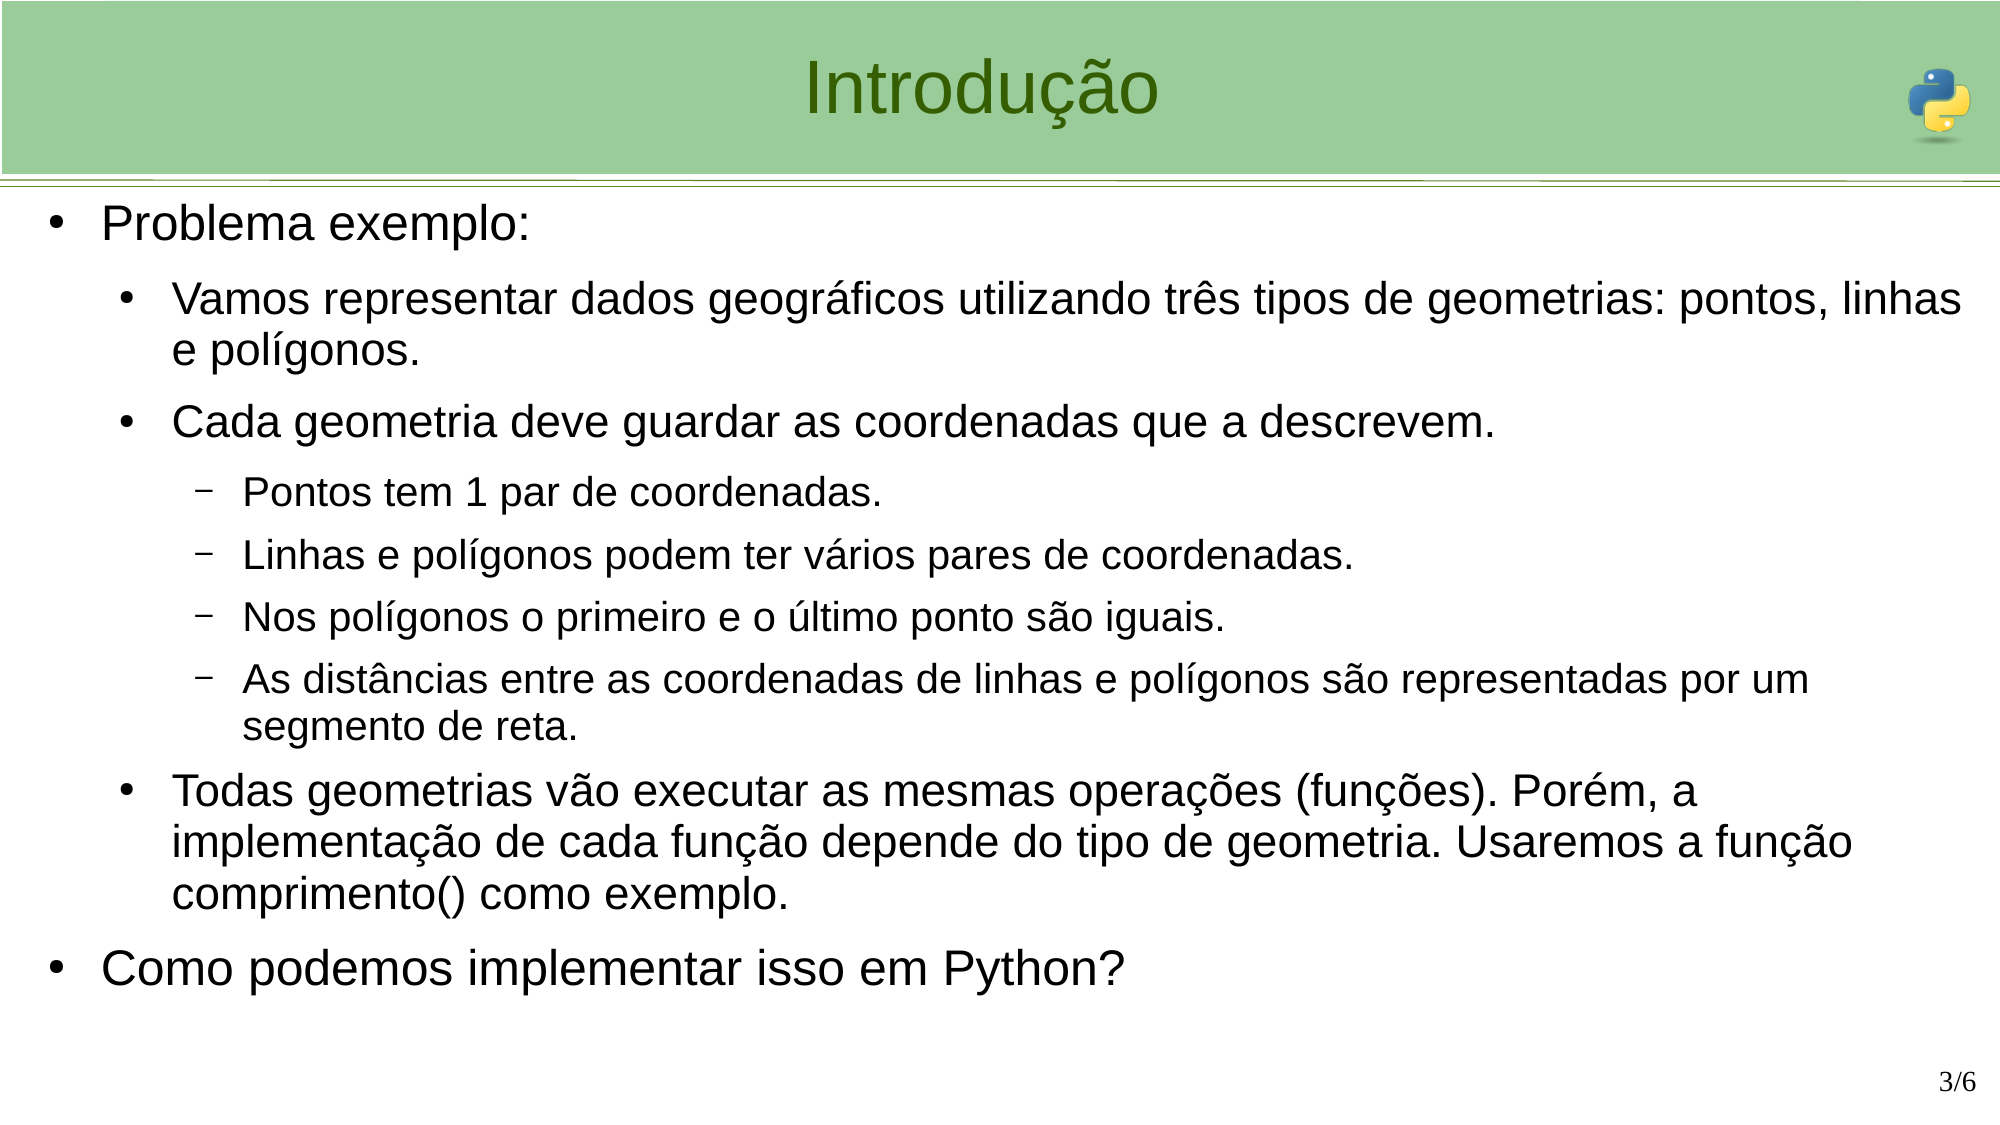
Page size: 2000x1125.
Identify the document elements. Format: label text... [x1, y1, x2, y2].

title Introdução [105, 0, 1861, 174]
picture [1901, 59, 1979, 148]
list Problema exemplo: Vamos representar dados geográficos utilizando três tipos de geometrias: pontos, linhas e polígonos. Cada geometria deve guardar as coordenadas que a descrevem. Pontos tem 1 par de coordenadas. Linhas e polígonos podem ter vários pares de coordenadas. Nos polígonos o primeiro e o último ponto são iguais. As distâncias entre as coordenadas de linhas e polígonos são representadas por um segmento de reta. Todas geometrias vão executar as mesmas operações (funções). Porém, a implementação de cada função depende do tipo de geometria. Usaremos a função comprimento() como exemplo. Como podemos implementar isso em Python? [30, 195, 1966, 997]
